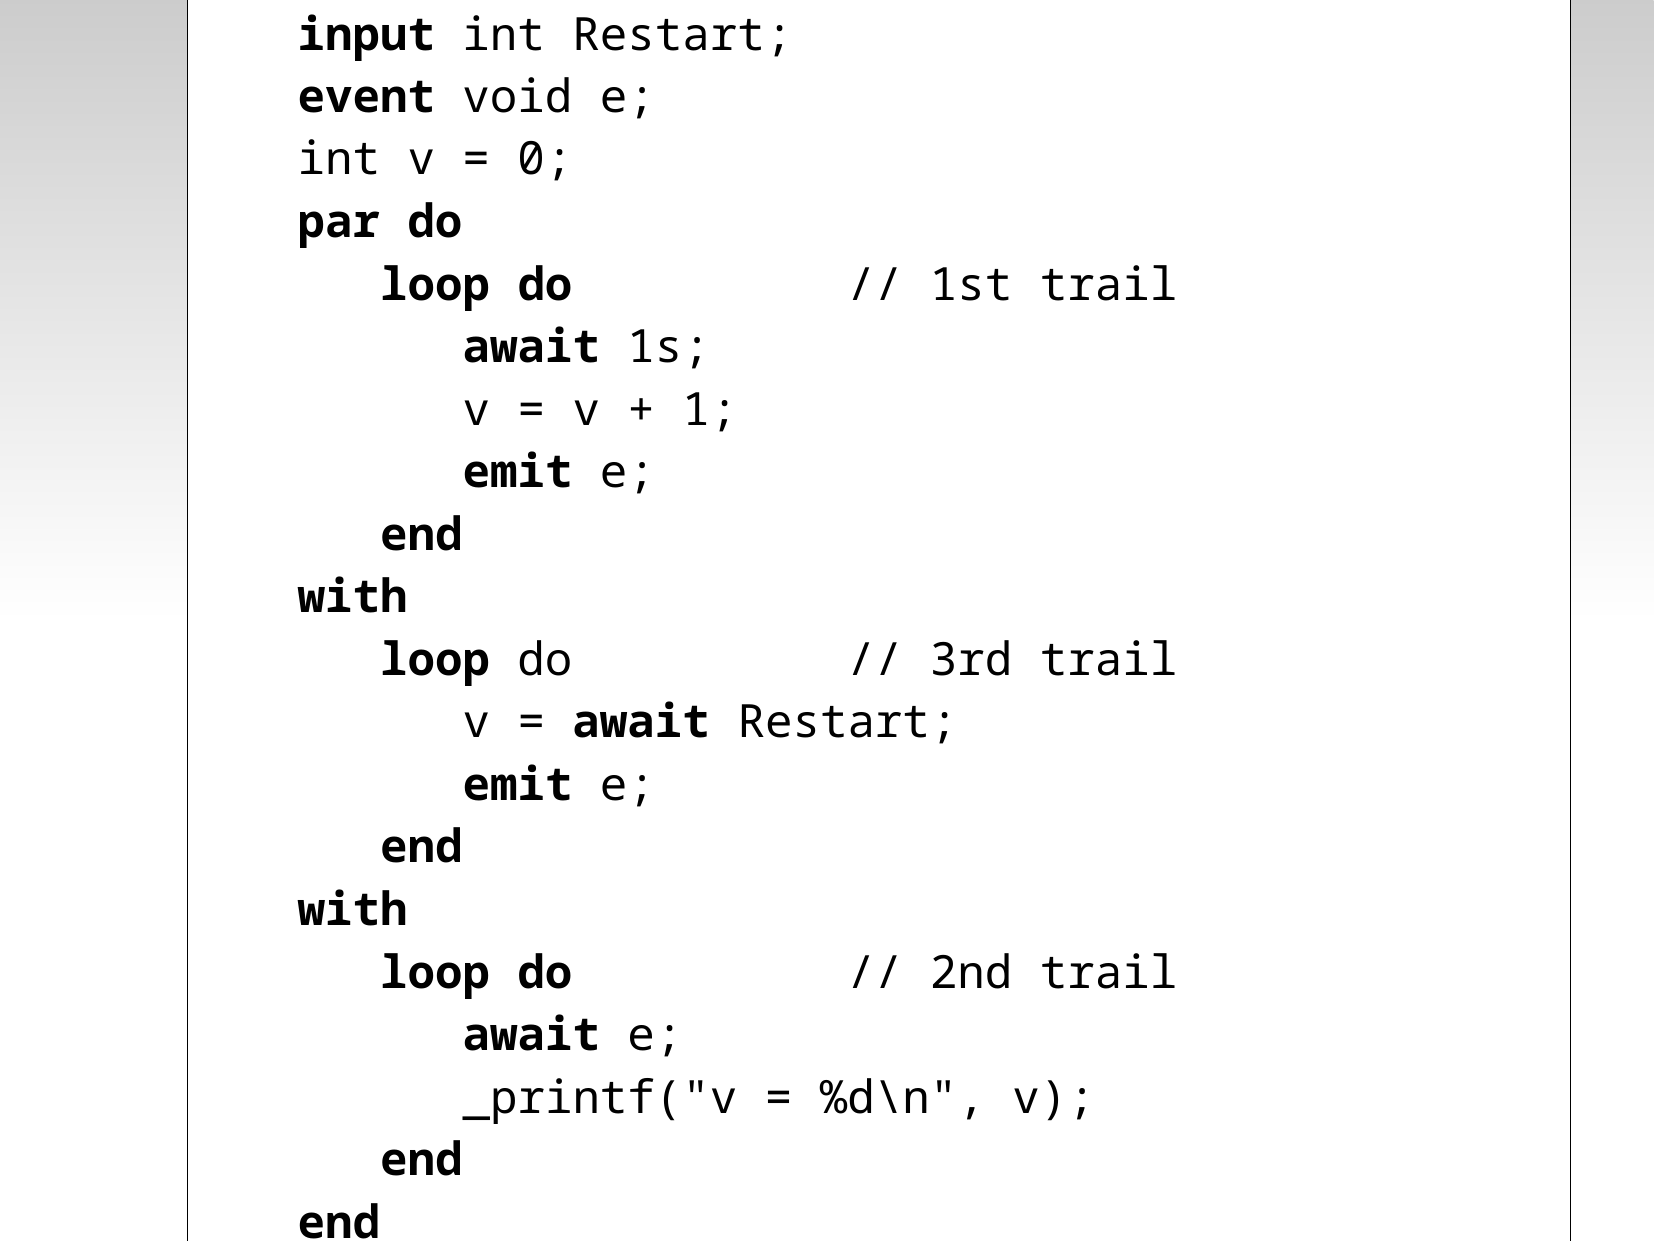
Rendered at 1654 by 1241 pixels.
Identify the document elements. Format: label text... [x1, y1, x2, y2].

subtitle input int Restart; event void e; int v = 0; par do loop do // 1st trail await 1s; v = v + 1; emit e; end with loop do // 3rd trail v = await Restart; emit e; end with loop do // 2nd trail await e; _printf("v = %d\n", v); end end [187, 29, 1571, 1224]
